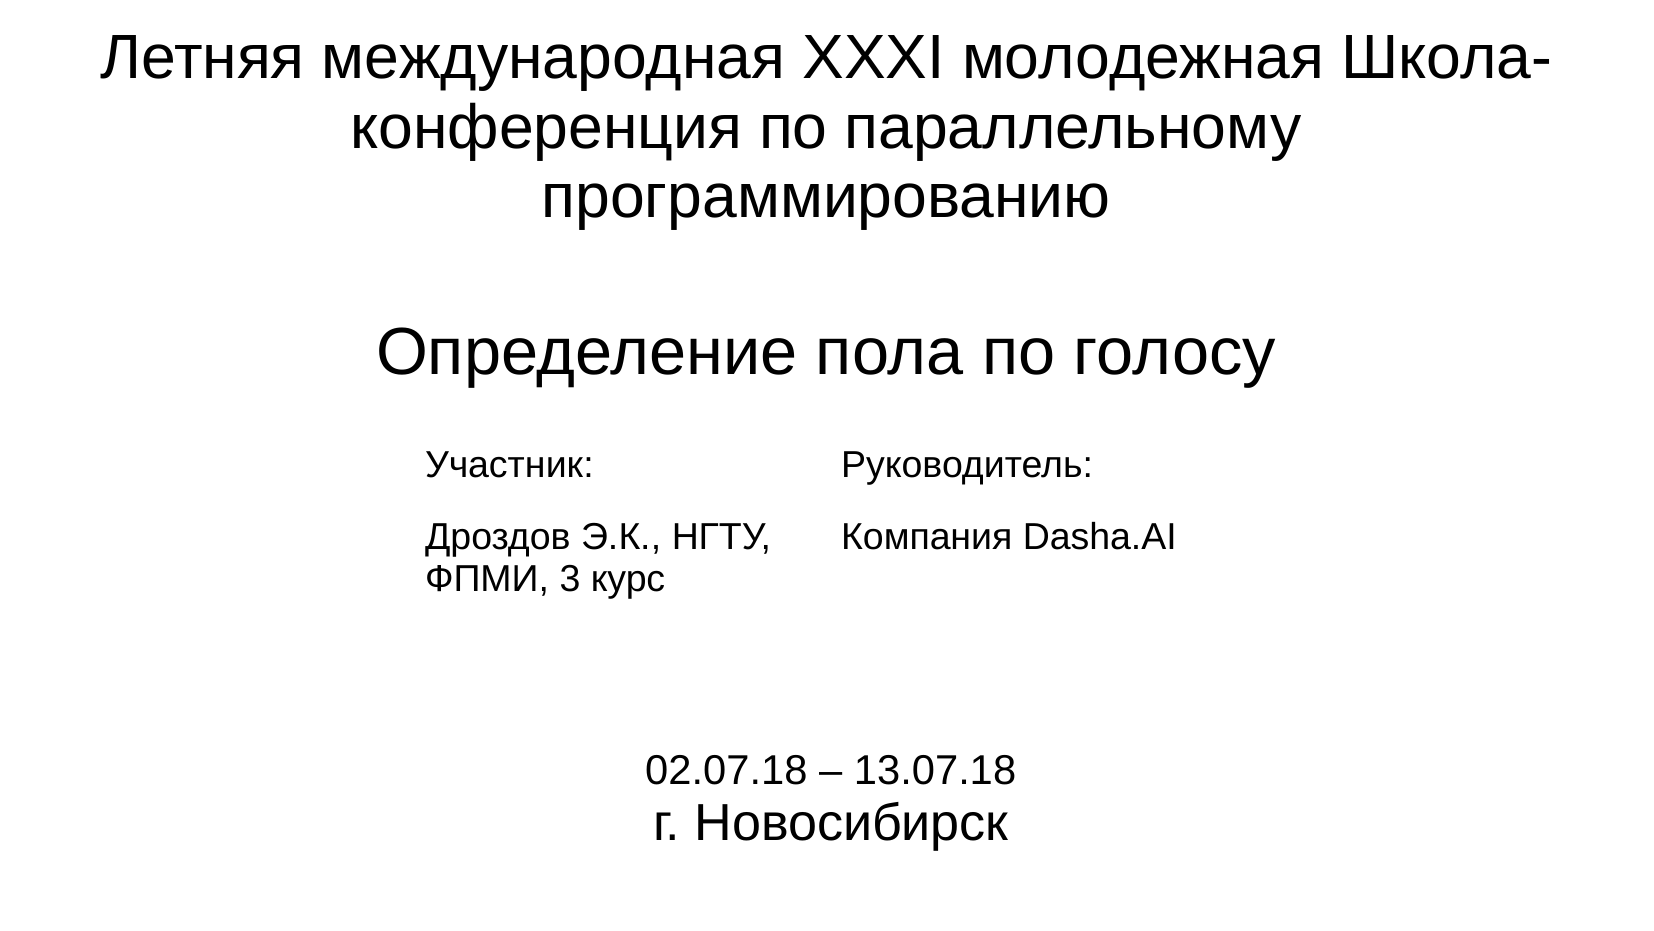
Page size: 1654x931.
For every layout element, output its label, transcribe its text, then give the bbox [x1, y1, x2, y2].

table_cell Компания Dasha.AI [827, 509, 1243, 607]
table_header Руководитель: [827, 436, 1243, 508]
subtitle Определение пола по голосу [82, 223, 1571, 481]
table_cell Дроздов Э.К., НГТУ, ФПМИ, 3 курс [411, 509, 826, 607]
title Летняя международная XXXI молодежная Школа-конференция по параллельному программированию [82, 21, 1571, 223]
text_box 02.07.18 – 13.07.18 г. Новосибирск [86, 702, 1576, 896]
table_header Участник: [411, 436, 826, 508]
